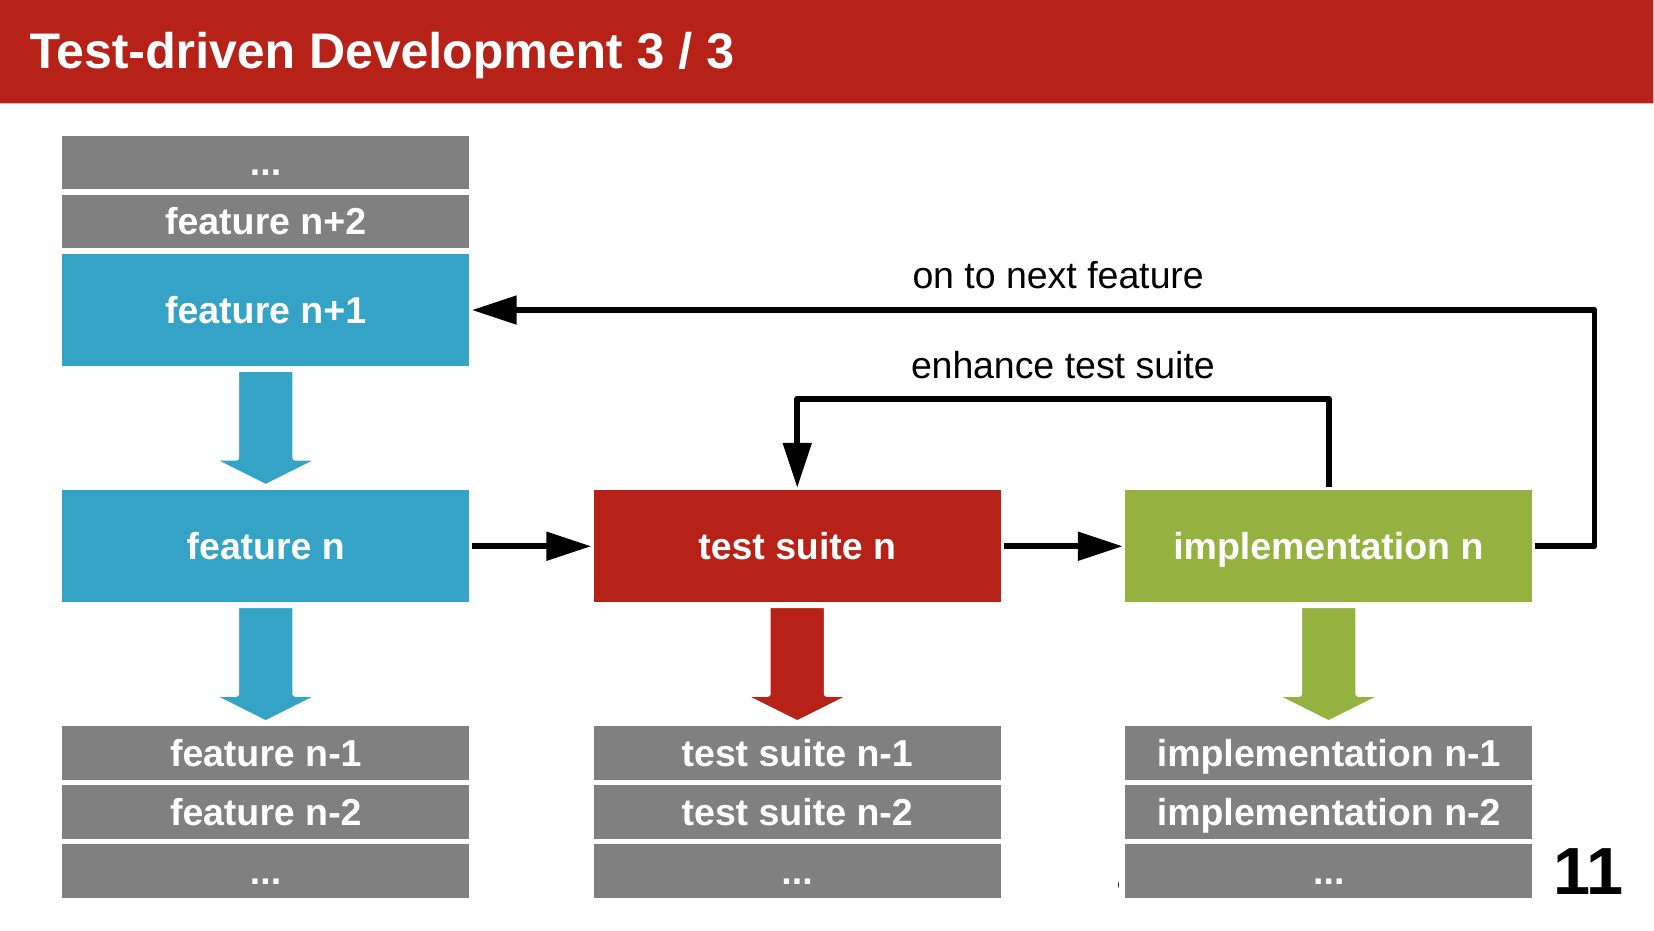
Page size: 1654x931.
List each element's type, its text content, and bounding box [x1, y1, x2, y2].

text_box [738, 606, 857, 723]
text_box [206, 606, 325, 723]
text_box [1269, 606, 1388, 723]
text_box implementation n-2 [1122, 782, 1536, 841]
text_box [206, 370, 325, 487]
text_box feature n-1 [59, 723, 473, 782]
text_box feature n+2 [59, 192, 473, 250]
text_box ... [59, 842, 473, 901]
text_box feature n+1 [59, 250, 473, 370]
text_box ... [590, 841, 1004, 901]
text_box feature n [59, 487, 473, 606]
text_box test suite n [590, 487, 1004, 606]
text_box test suite n-1 [590, 723, 1004, 782]
title Test-driven Development 3 / 3 [0, 0, 1654, 104]
text_box feature n-2 [59, 782, 473, 842]
text_box implementation n [1122, 487, 1536, 606]
text_box enhance test suite [797, 332, 1329, 399]
text_box ... [1122, 841, 1536, 901]
text_box implementation n-1 [1122, 723, 1536, 782]
text_box test suite n-2 [590, 782, 1004, 841]
text_box ... [59, 132, 473, 192]
text_box on to next feature [795, 242, 1321, 308]
